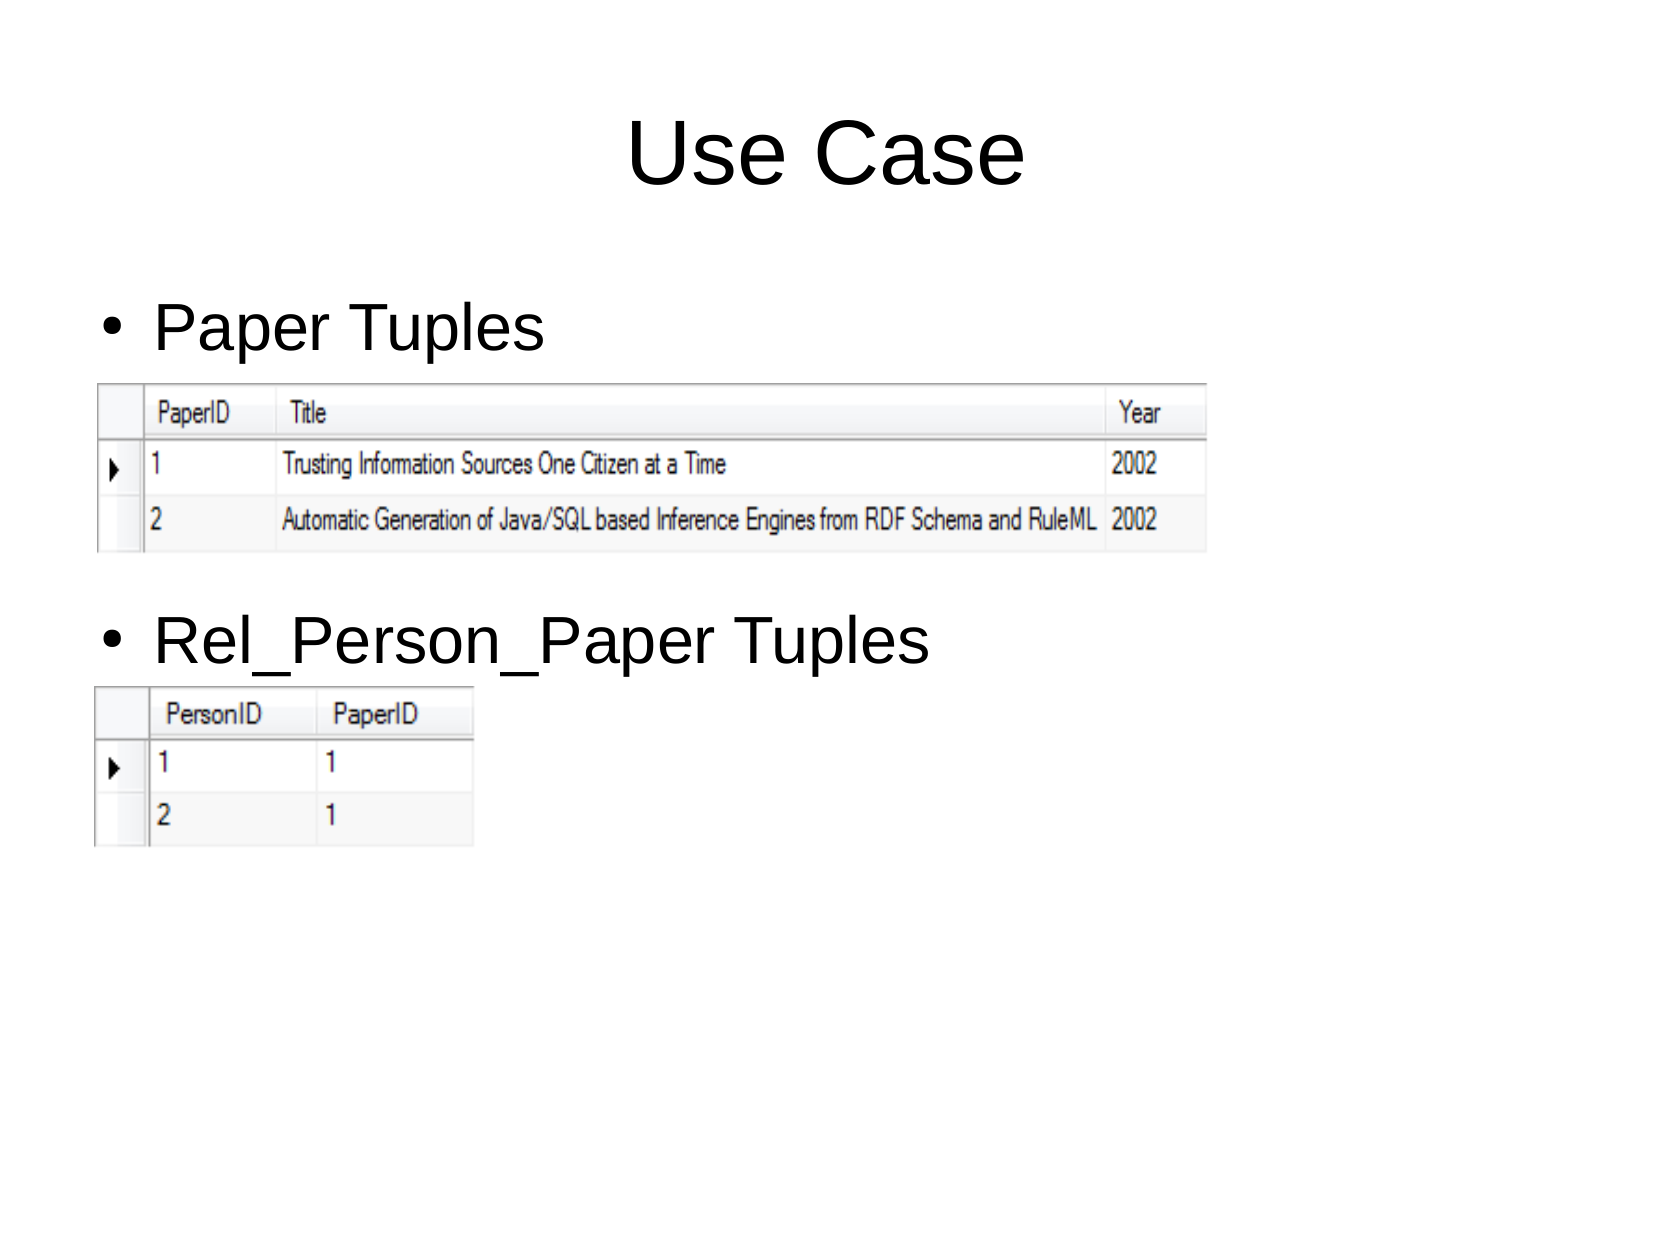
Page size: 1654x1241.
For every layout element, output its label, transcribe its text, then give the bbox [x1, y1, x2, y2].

list Paper Tuples Rel_Person_Paper Tuples [82, 290, 1571, 1116]
title Use Case [82, 56, 1571, 250]
picture [94, 686, 479, 857]
picture [97, 383, 1211, 562]
